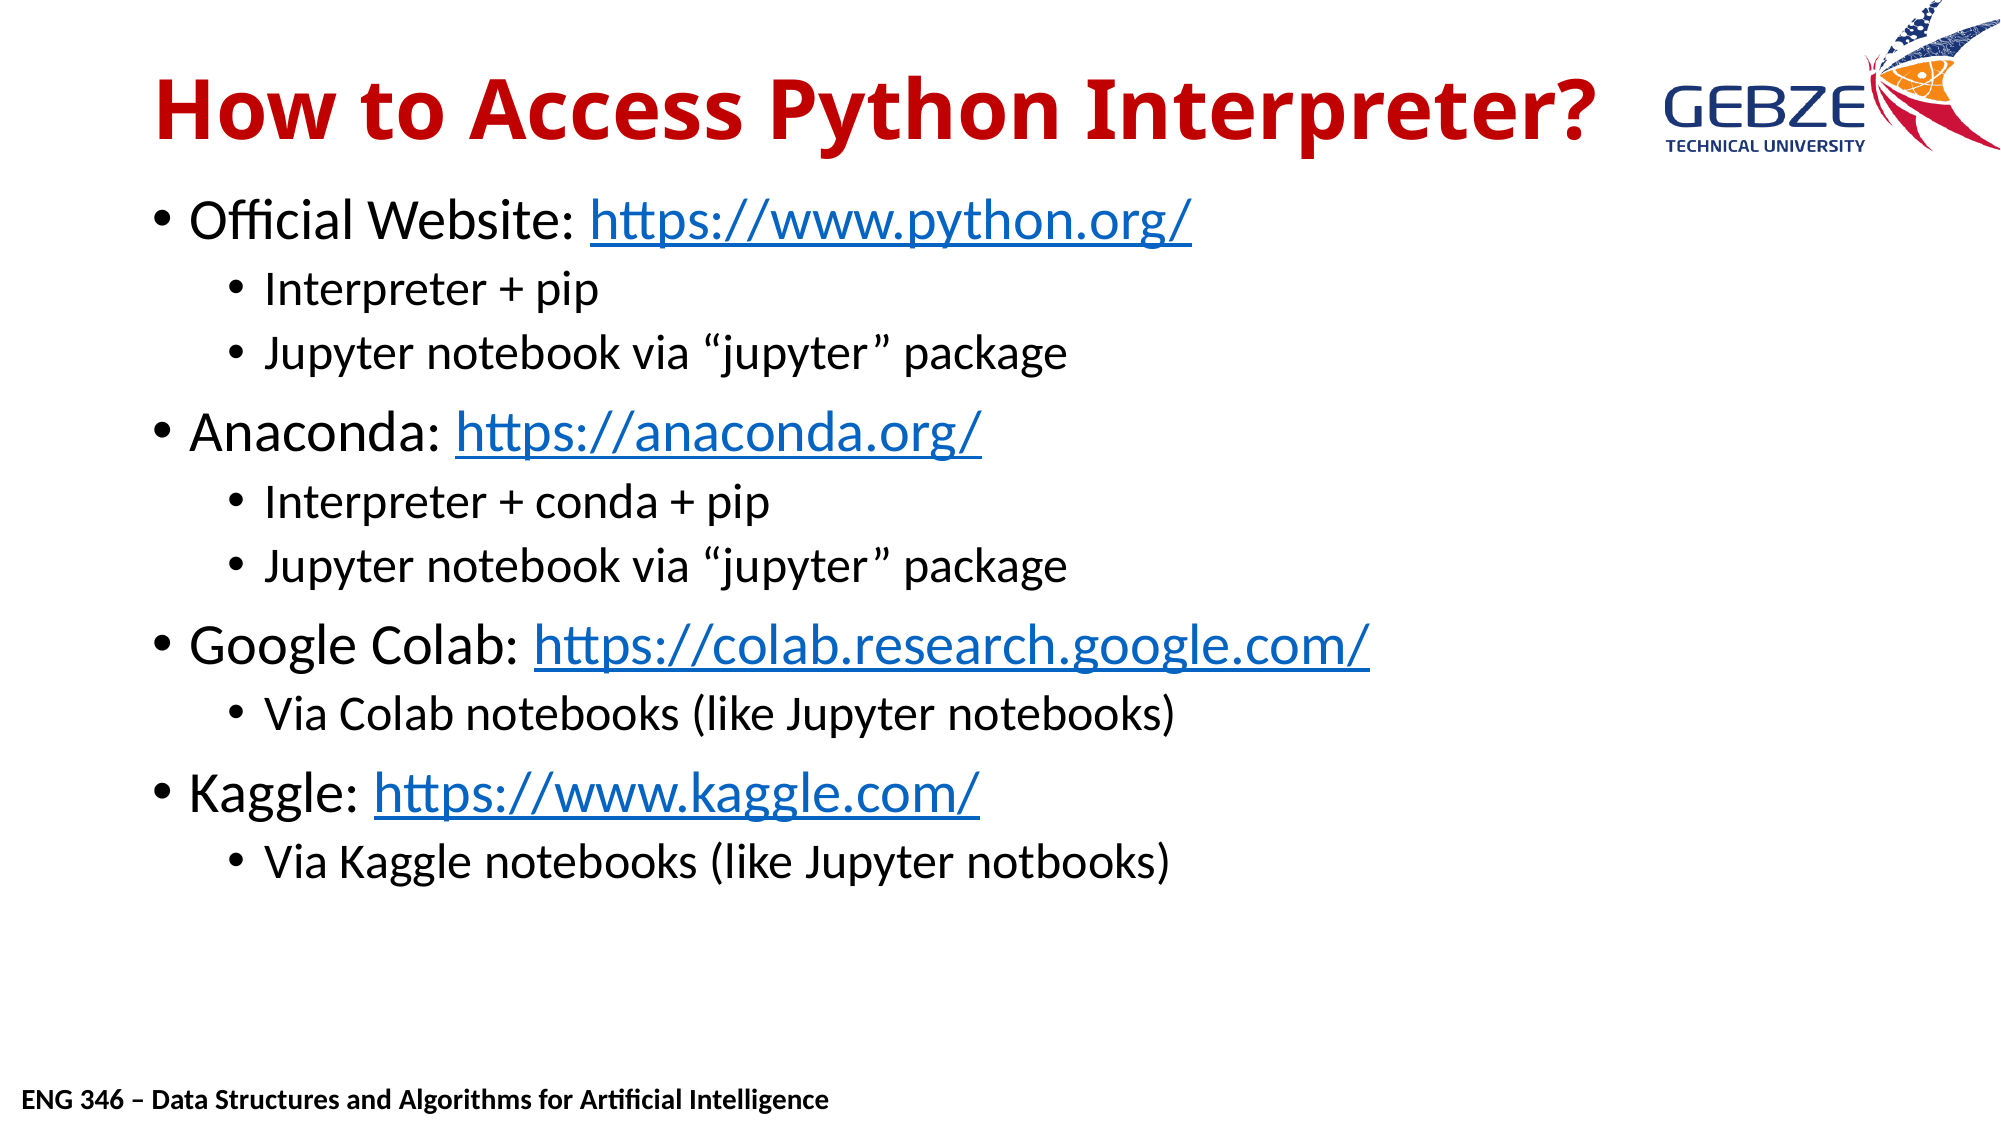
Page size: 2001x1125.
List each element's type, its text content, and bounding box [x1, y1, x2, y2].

list Official Website: https://www.python.org/ Interpreter + pip Jupyter notebook via “jupyter” package Anaconda: https://anaconda.org/ Interpreter + conda + pip Jupyter notebook via “jupyter” package Google Colab: https://colab.research.google.com/ Via Colab notebooks (like Jupyter notebooks) Kaggle: https://www.kaggle.com/ Via Kaggle notebooks (like Jupyter notbooks) [137, 181, 1862, 1013]
title How to Access Python Interpreter? [137, 59, 1862, 165]
picture [1665, 0, 2001, 152]
